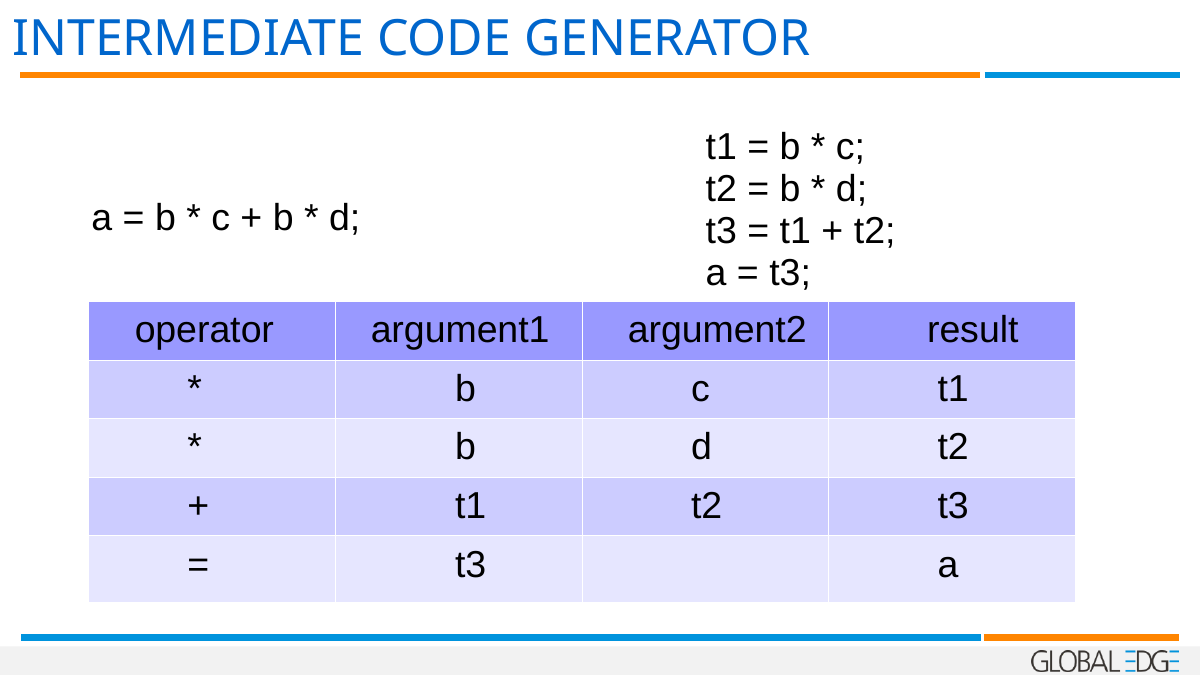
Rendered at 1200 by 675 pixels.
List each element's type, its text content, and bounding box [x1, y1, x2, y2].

table_cell t3 [336, 536, 582, 602]
table_cell t2 [829, 419, 1075, 477]
table_cell t3 [829, 478, 1075, 535]
table_cell = [89, 536, 335, 602]
table_cell t2 [583, 478, 828, 535]
table_cell + [89, 478, 335, 535]
title INTERMEDIATE CODE GENERATOR [12, 6, 1088, 66]
text_box t1 = b * c; t2 = b * d; t3 = t1 + t2; a = t3; [690, 118, 1140, 313]
table_header result [829, 302, 1075, 360]
table_cell d [583, 419, 828, 477]
table_cell b [336, 361, 582, 418]
table_cell c [583, 361, 828, 418]
table_cell a [829, 536, 1075, 602]
table_cell b [336, 419, 582, 477]
table_cell * [89, 361, 335, 418]
table_cell * [89, 419, 335, 477]
picture [1031, 650, 1179, 672]
table_header argument1 [336, 302, 582, 360]
table_cell t1 [336, 478, 582, 535]
table_cell t1 [829, 361, 1075, 418]
text_box a = b * c + b * d; [76, 188, 384, 246]
table_header argument2 [583, 302, 828, 360]
table_header operator [89, 302, 335, 360]
table_cell [583, 536, 828, 602]
